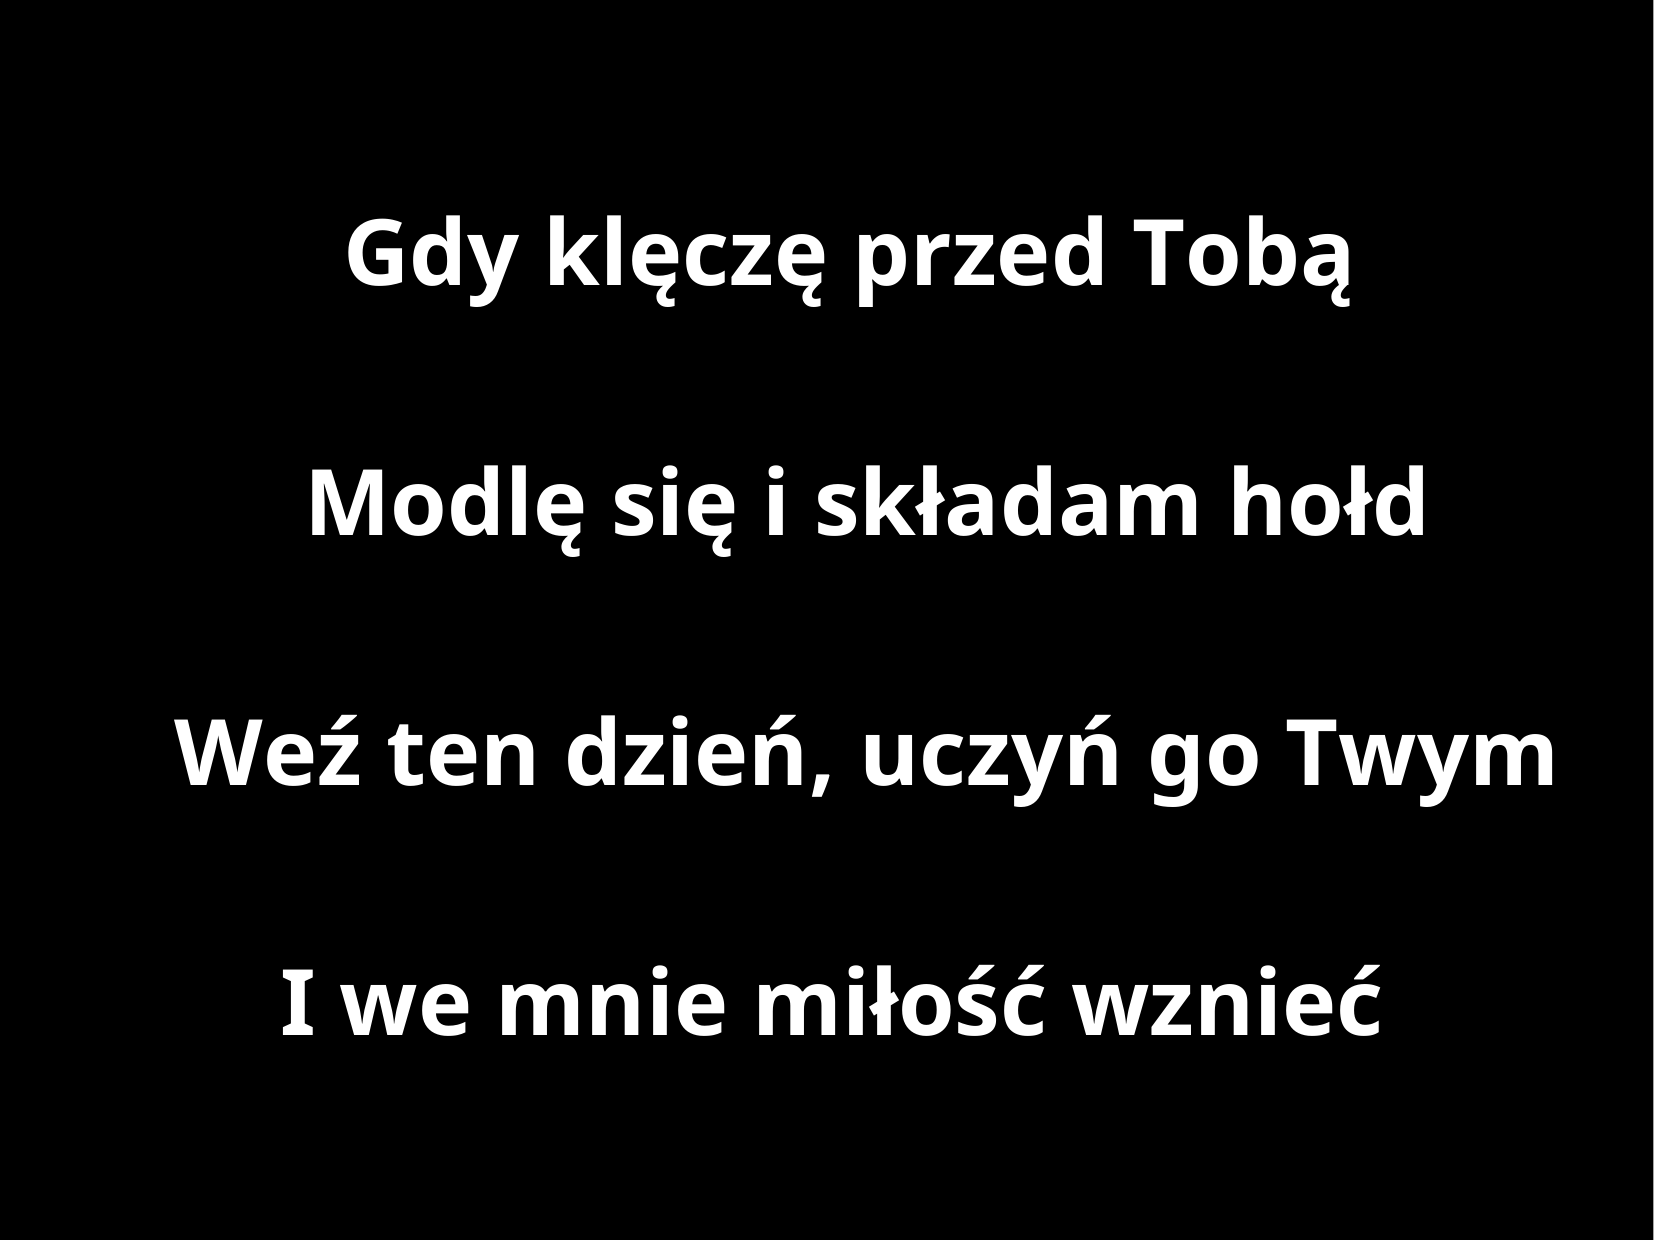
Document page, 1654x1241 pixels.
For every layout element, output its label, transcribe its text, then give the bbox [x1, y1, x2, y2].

subtitle Gdy klęczę przed Tobą Modlę się i składam hołd Weź ten dzień, uczyń go Twym I we mnie miłość wznieć [5, 5, 1654, 1241]
